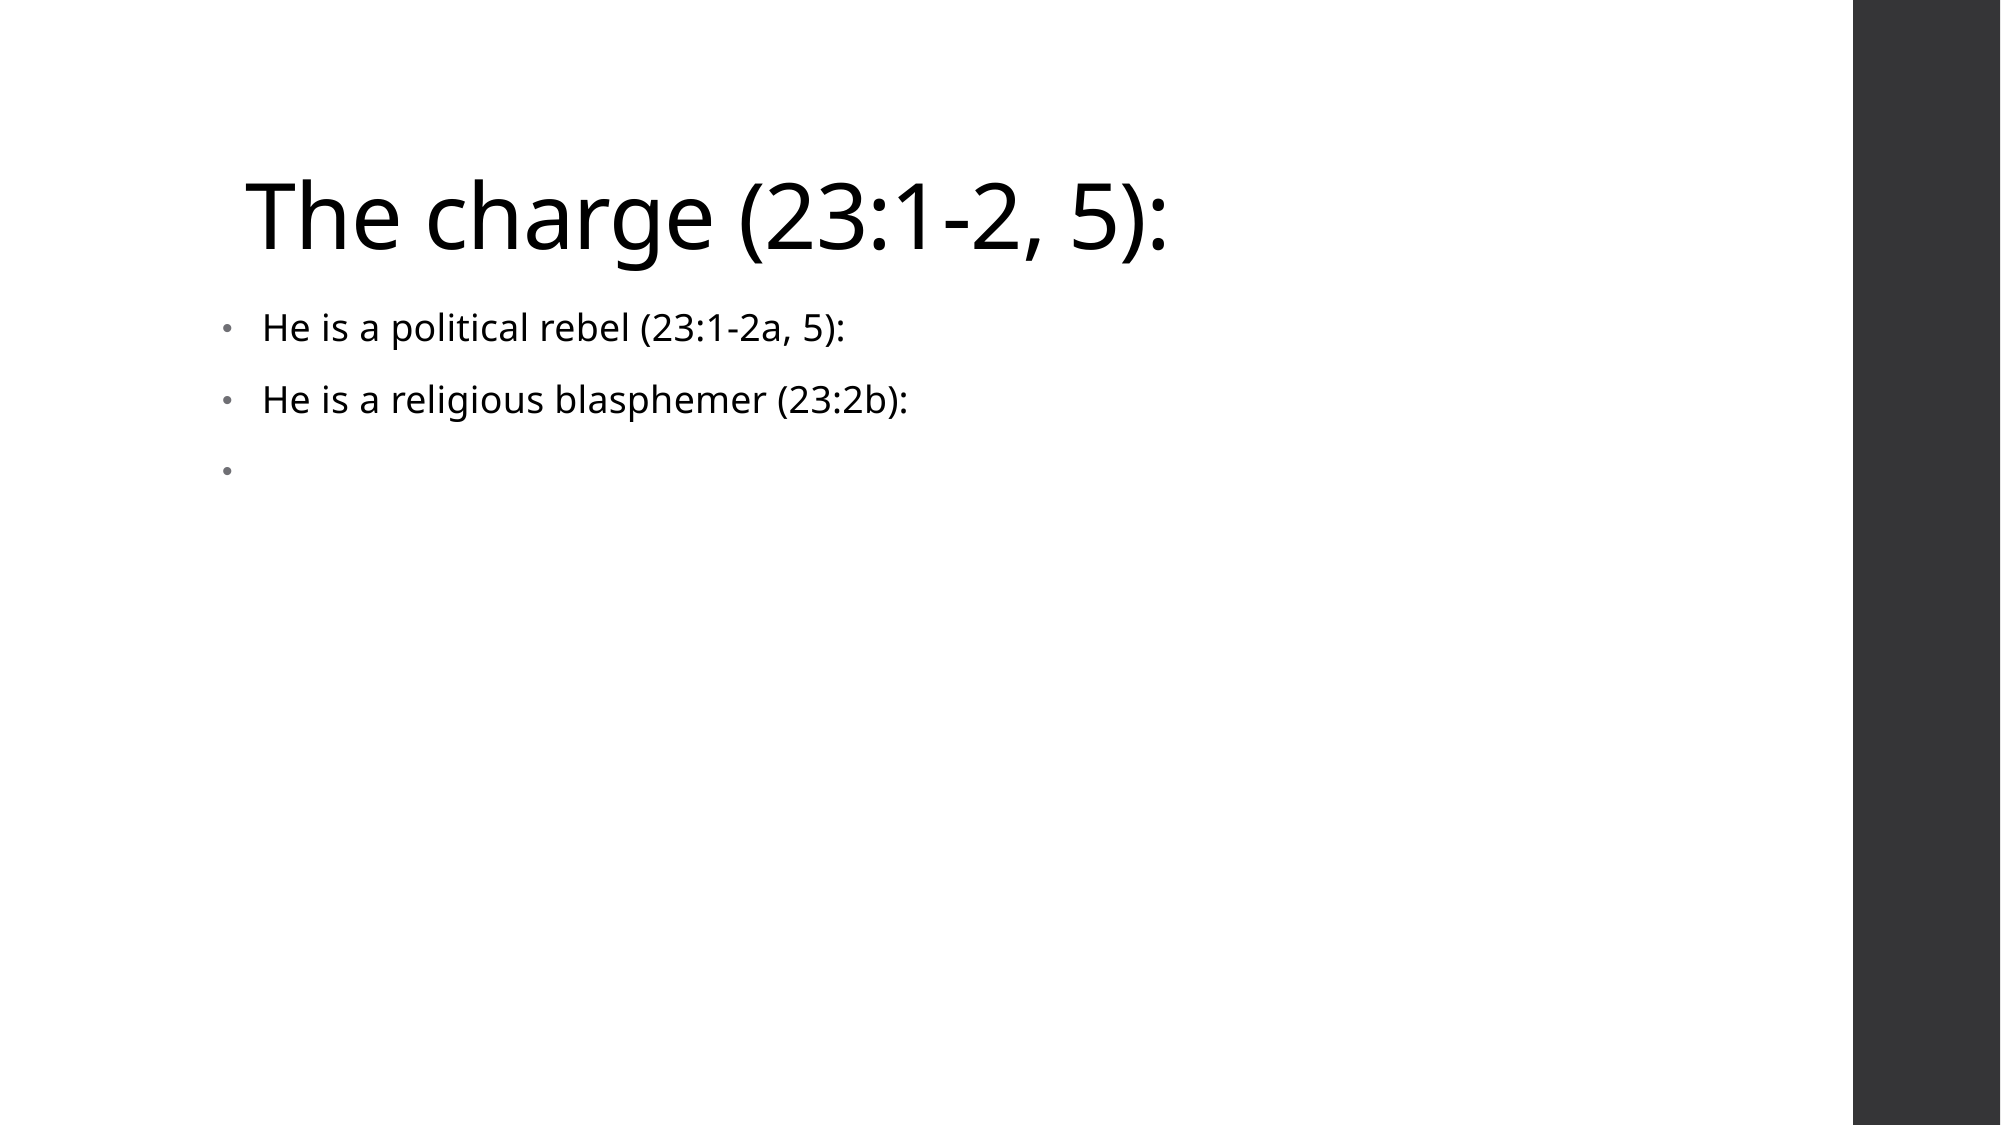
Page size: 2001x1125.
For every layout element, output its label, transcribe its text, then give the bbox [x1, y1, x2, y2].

title The charge (23:1-2, 5): [206, 60, 1797, 278]
list He is a political rebel (23:1-2a, 5): He is a religious blasphemer (23:2b): [206, 299, 1617, 1014]
